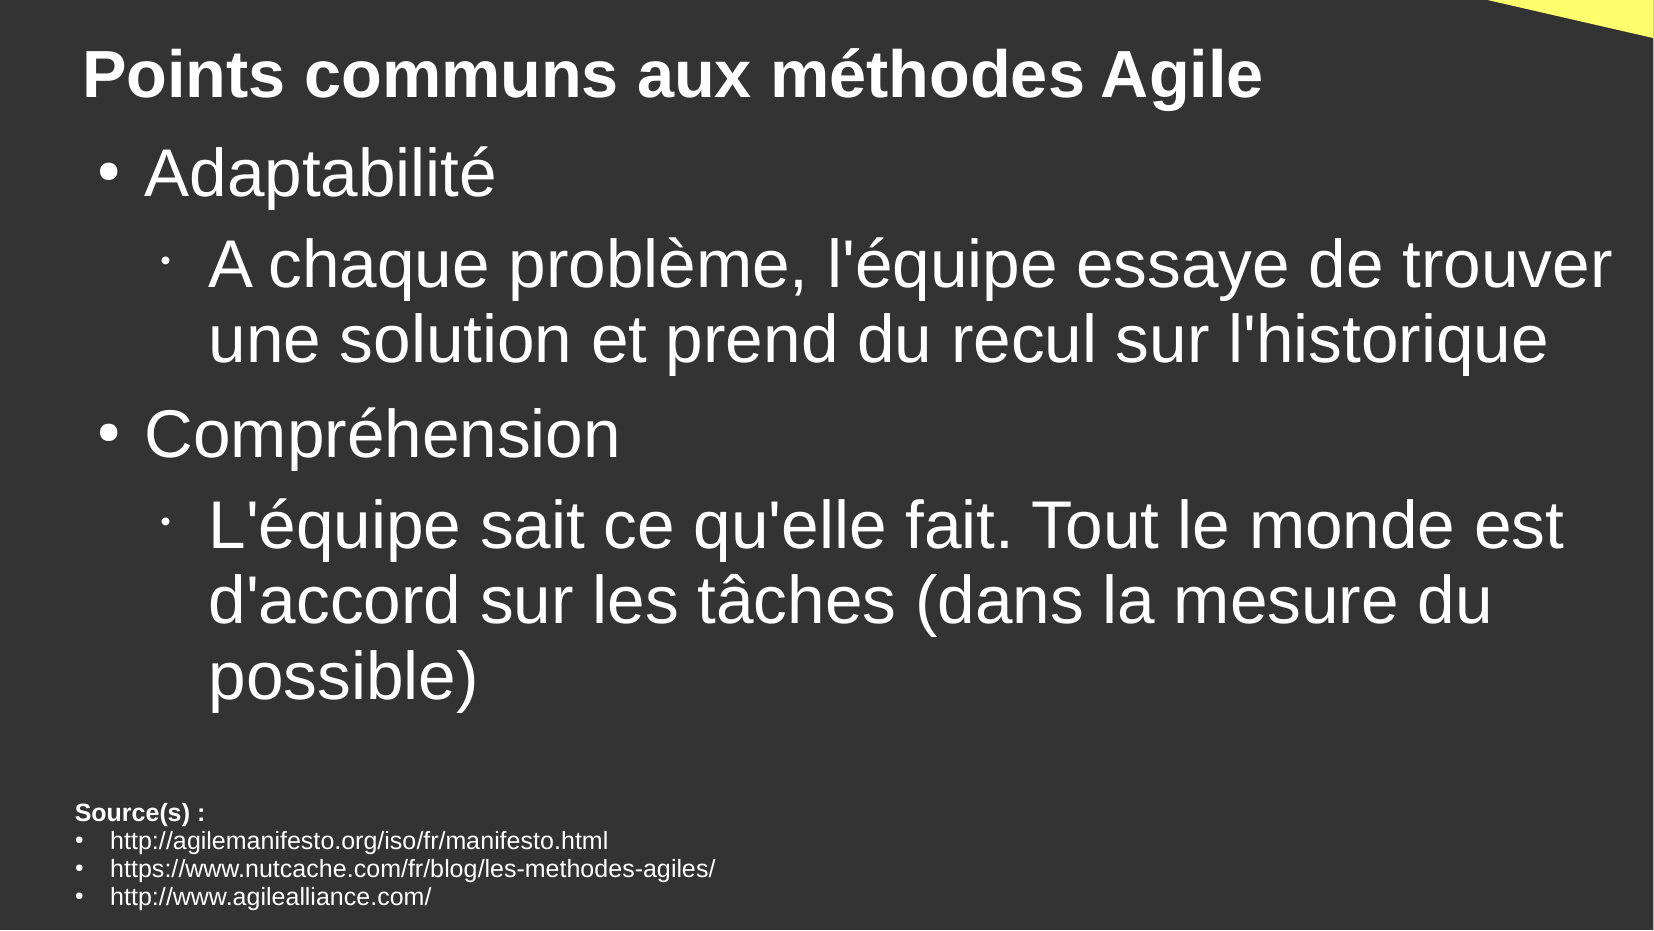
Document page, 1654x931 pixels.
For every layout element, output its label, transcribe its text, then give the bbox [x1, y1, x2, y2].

list Adaptabilité A chaque problème, l'équipe essaye de trouver une solution et prend du recul sur l'historique Compréhension L'équipe sait ce qu'elle fait. Tout le monde est d'accord sur les tâches (dans la mesure du possible) [80, 135, 1620, 777]
text_box [1487, 0, 1654, 39]
text_box Source(s) : http://agilemanifesto.org/iso/fr/manifesto.html https://www.nutcache.com/fr/blog/les-methodes-agiles/ http://www.agilealliance.com/ [59, 791, 1546, 919]
title Points communs aux méthodes Agile [82, 37, 1571, 122]
